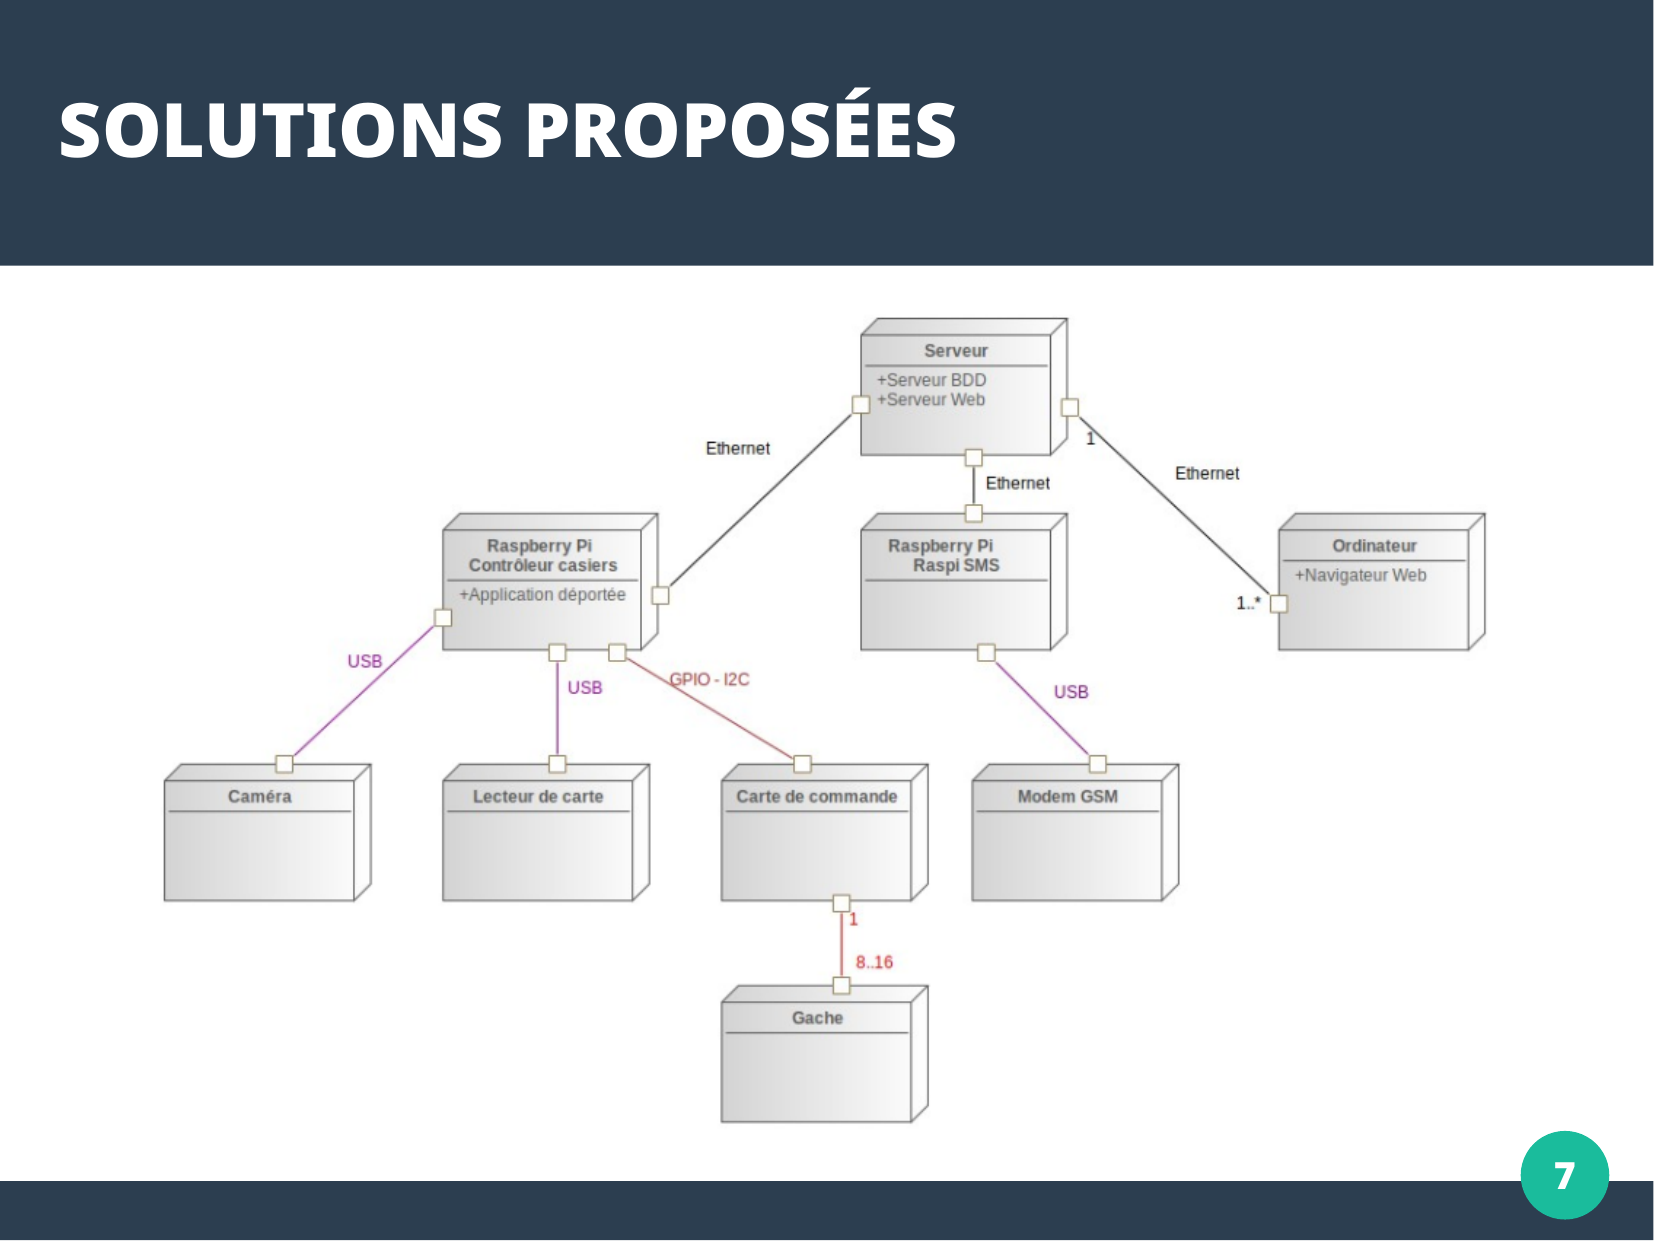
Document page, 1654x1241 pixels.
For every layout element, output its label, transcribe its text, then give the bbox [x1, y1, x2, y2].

picture [94, 283, 1512, 1159]
title SOLUTIONS PROPOSÉES [59, 49, 1595, 207]
